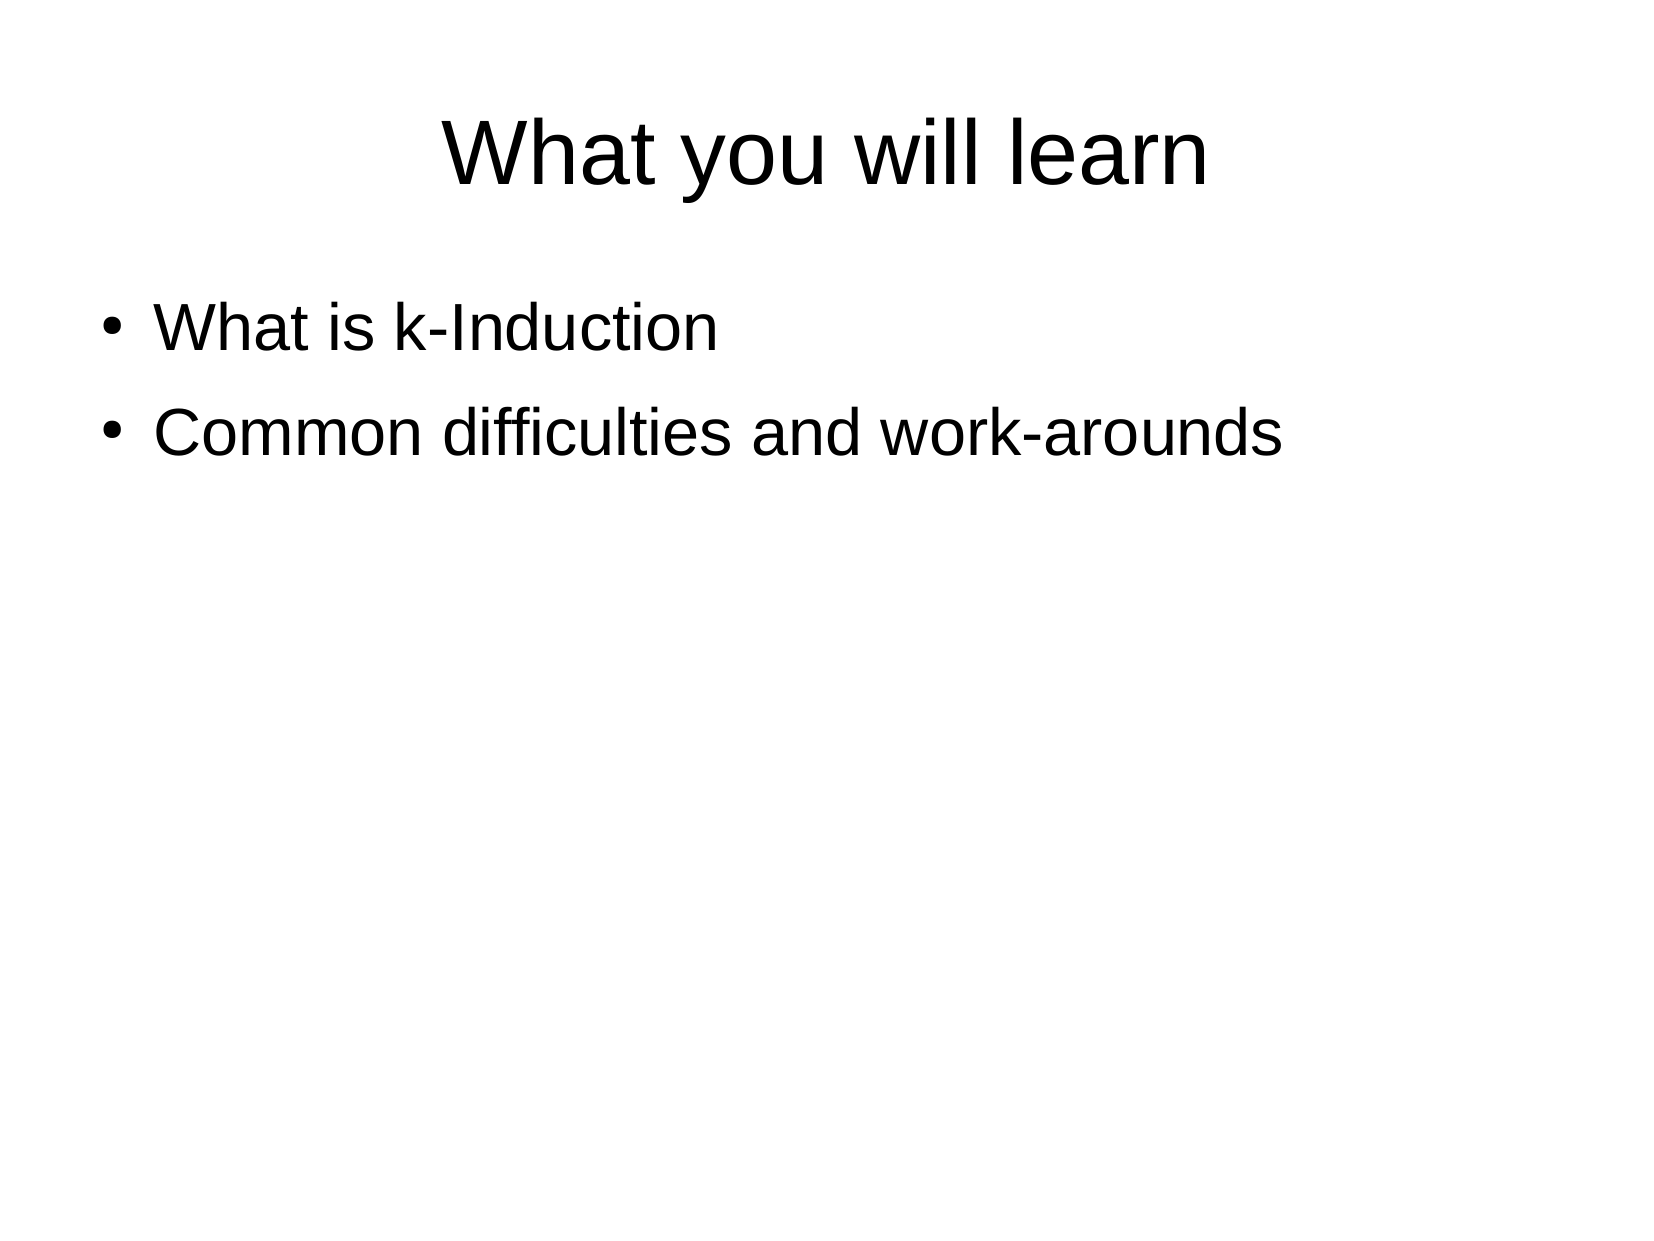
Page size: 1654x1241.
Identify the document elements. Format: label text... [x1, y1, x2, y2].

list What is k-Induction Common difficulties and work-arounds [82, 290, 1571, 1010]
title What you will learn [82, 49, 1571, 257]
